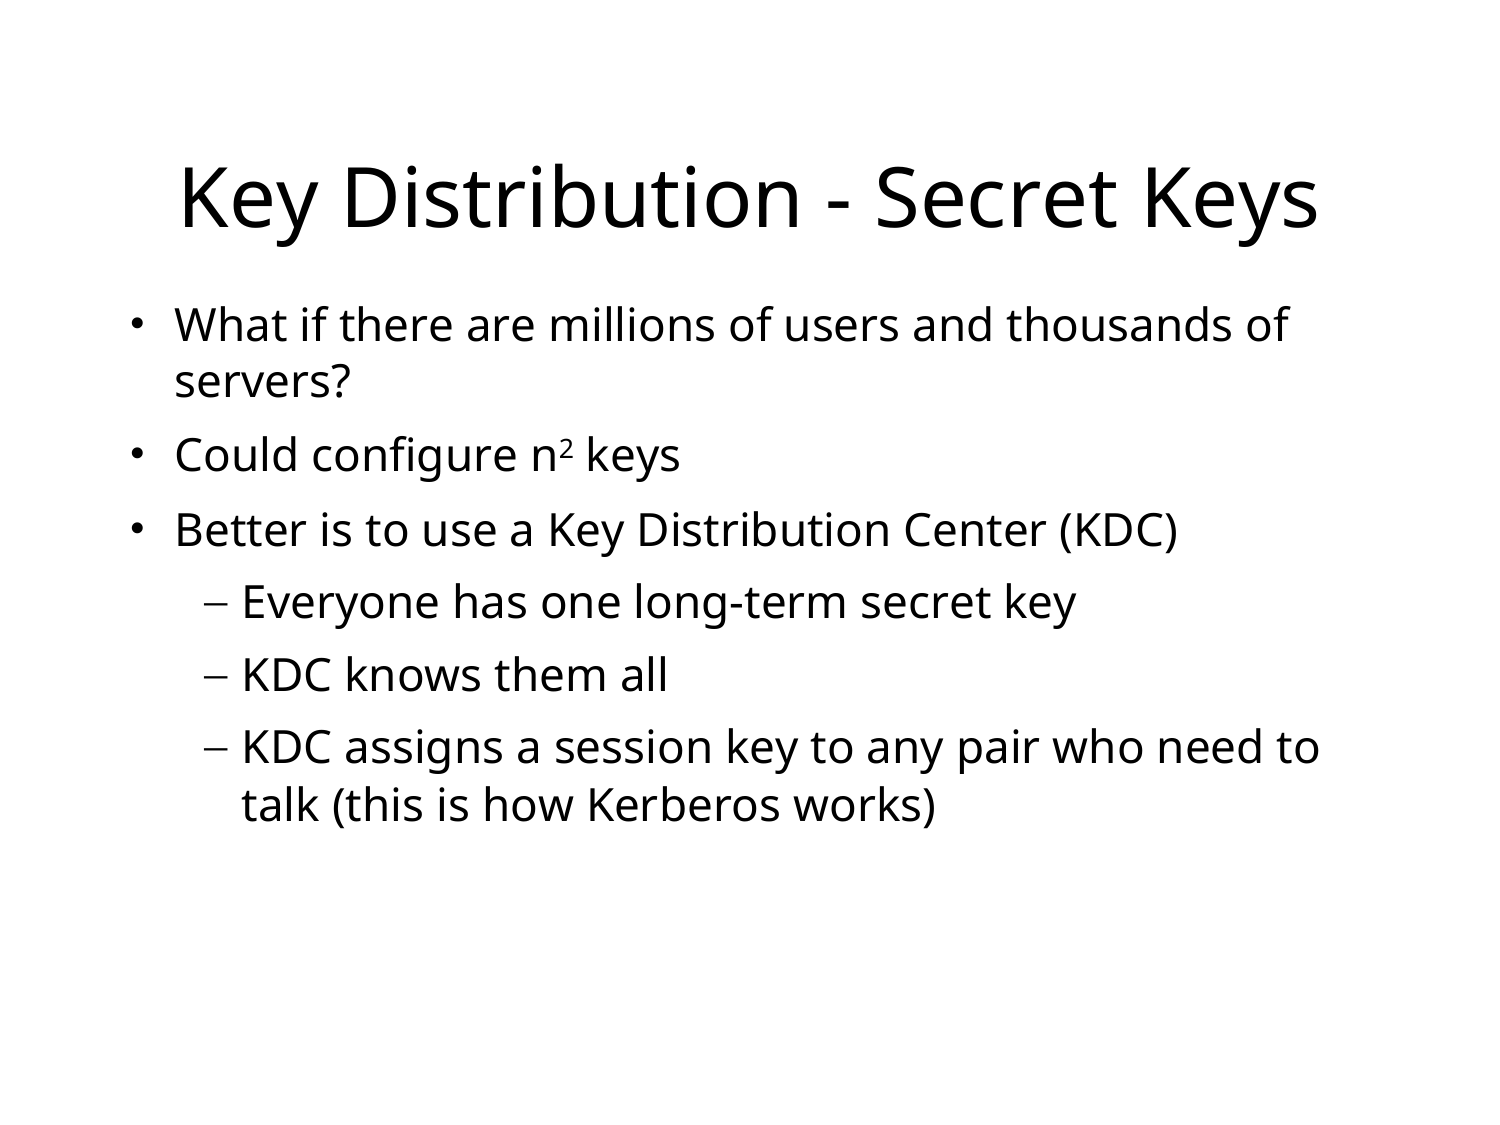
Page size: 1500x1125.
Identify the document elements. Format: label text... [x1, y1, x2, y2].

title Key Distribution - Secret Keys [112, 74, 1388, 313]
list What if there are millions of users and thousands of servers? Could configure n2 keys Better is to use a Key Distribution Center (KDC) Everyone has one long-term secret key KDC knows them all KDC assigns a session key to any pair who need to talk (this is how Kerberos works) [114, 287, 1390, 1094]
